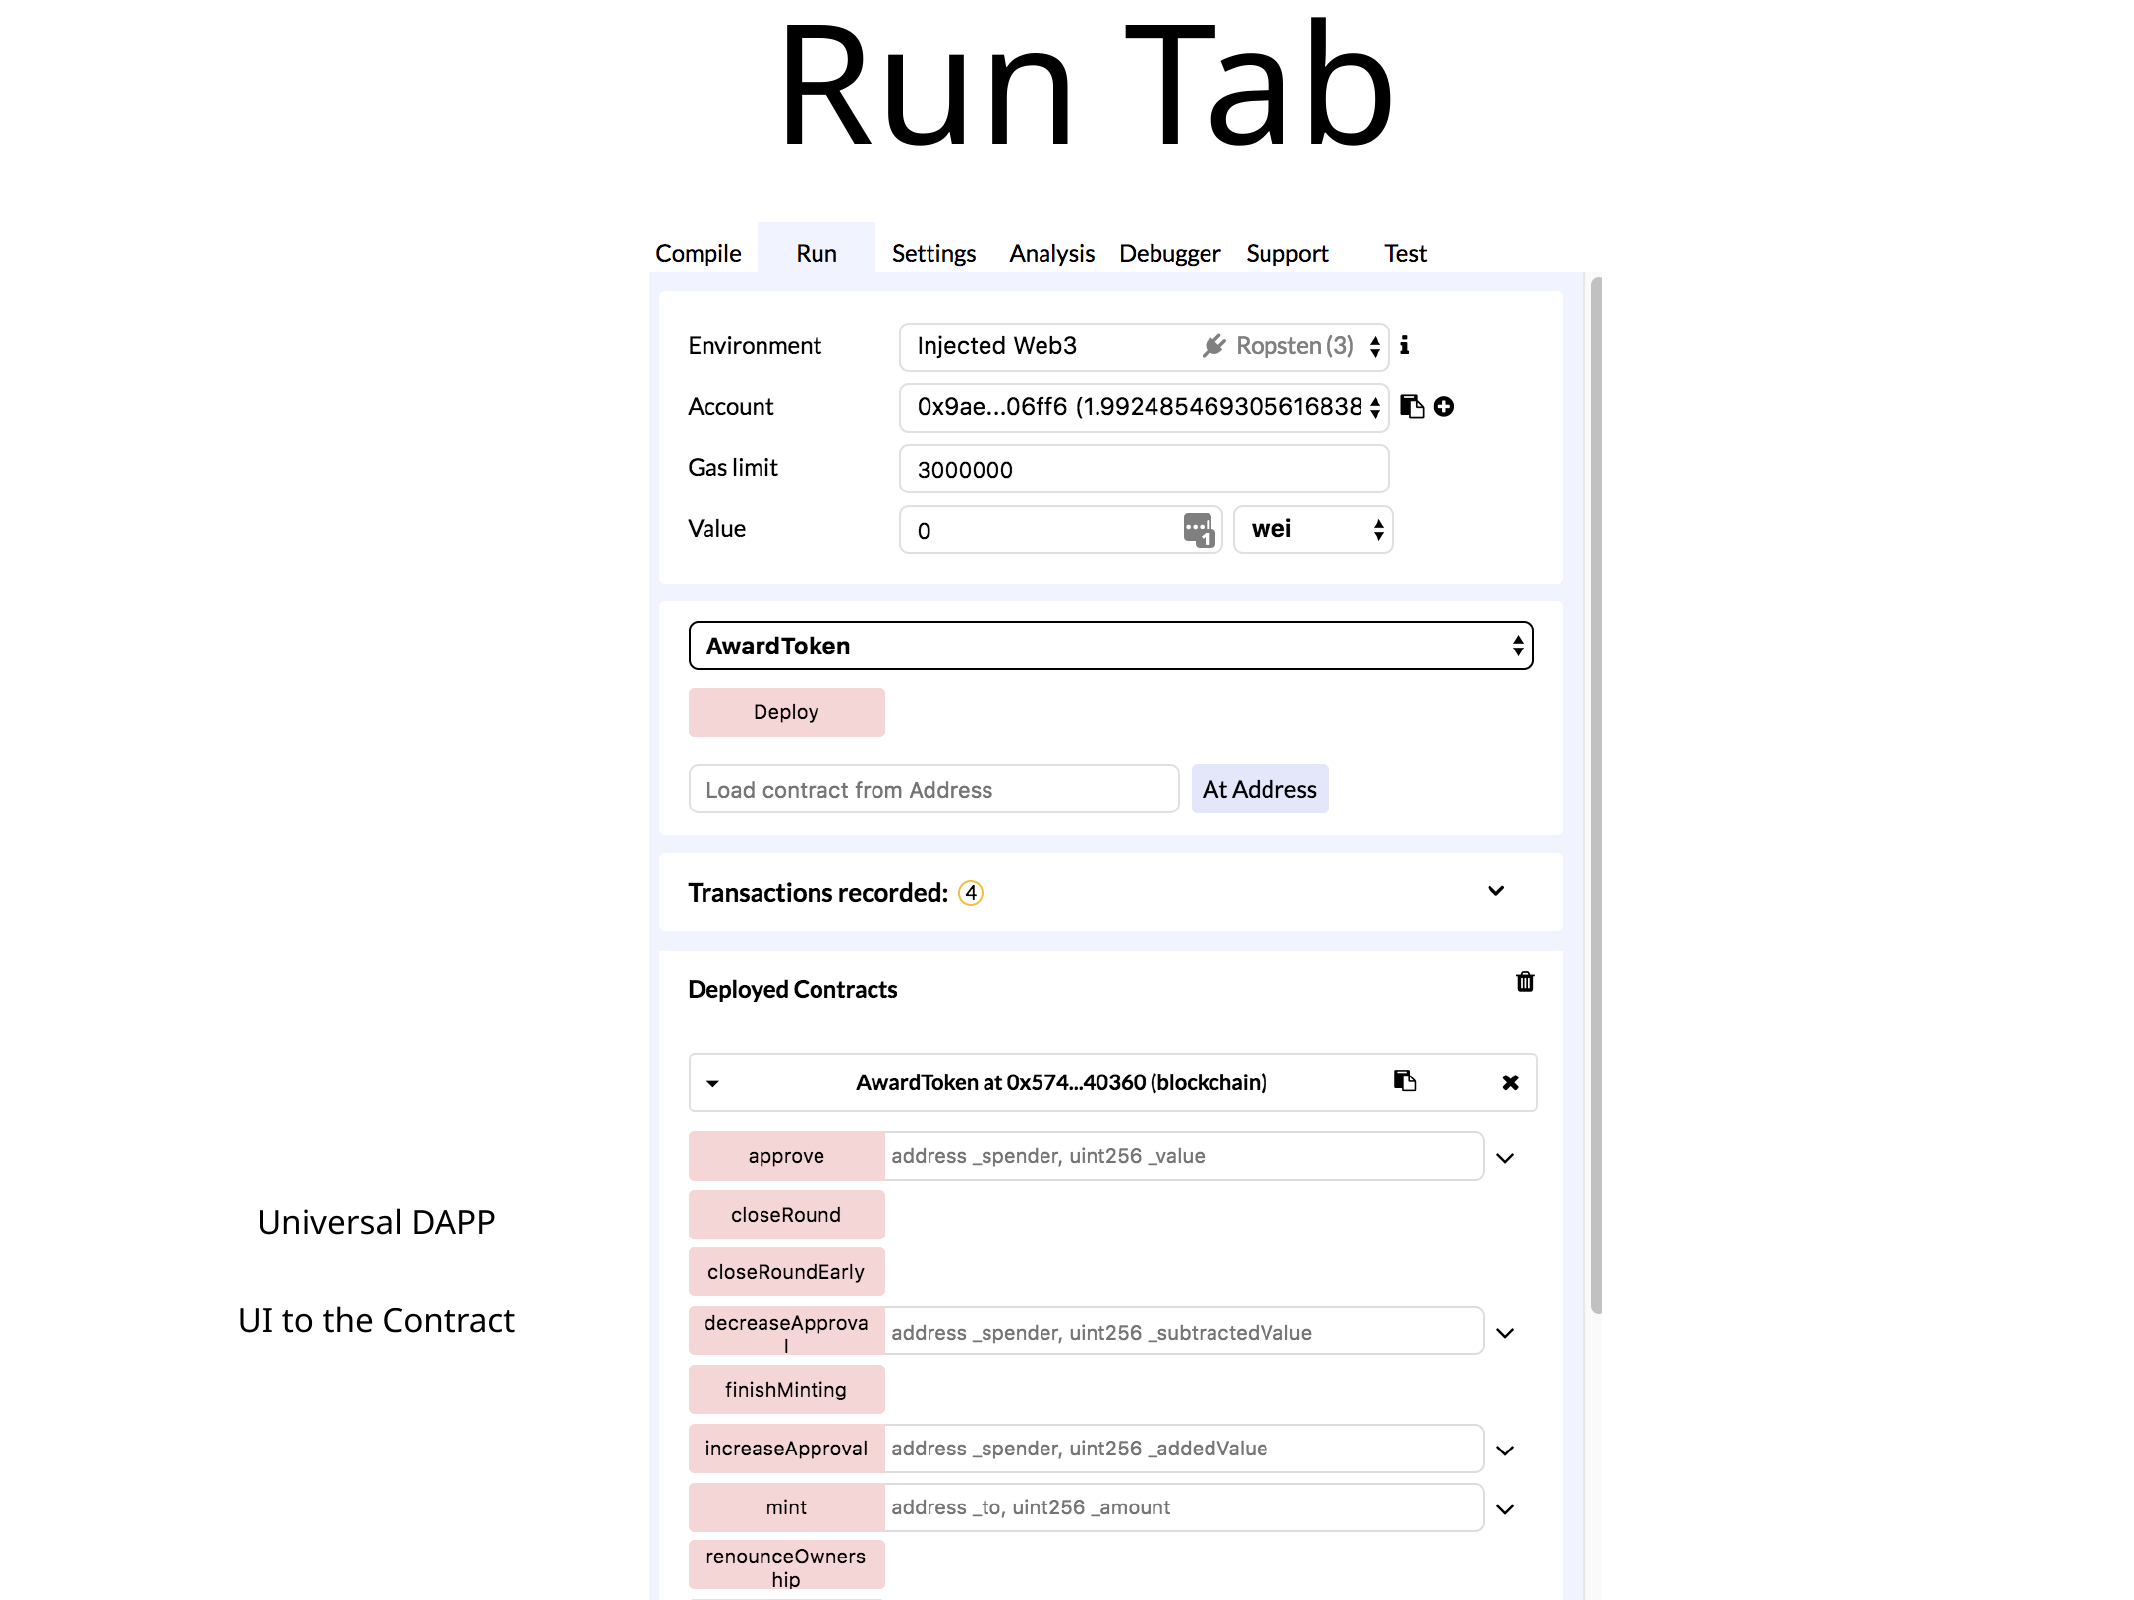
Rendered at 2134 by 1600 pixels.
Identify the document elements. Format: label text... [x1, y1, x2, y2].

text_box UI to the Contract [229, 1290, 534, 1347]
text_box Universal DAPP [248, 1192, 514, 1250]
picture [649, 222, 1602, 1600]
title Run Tab [185, 0, 2074, 181]
